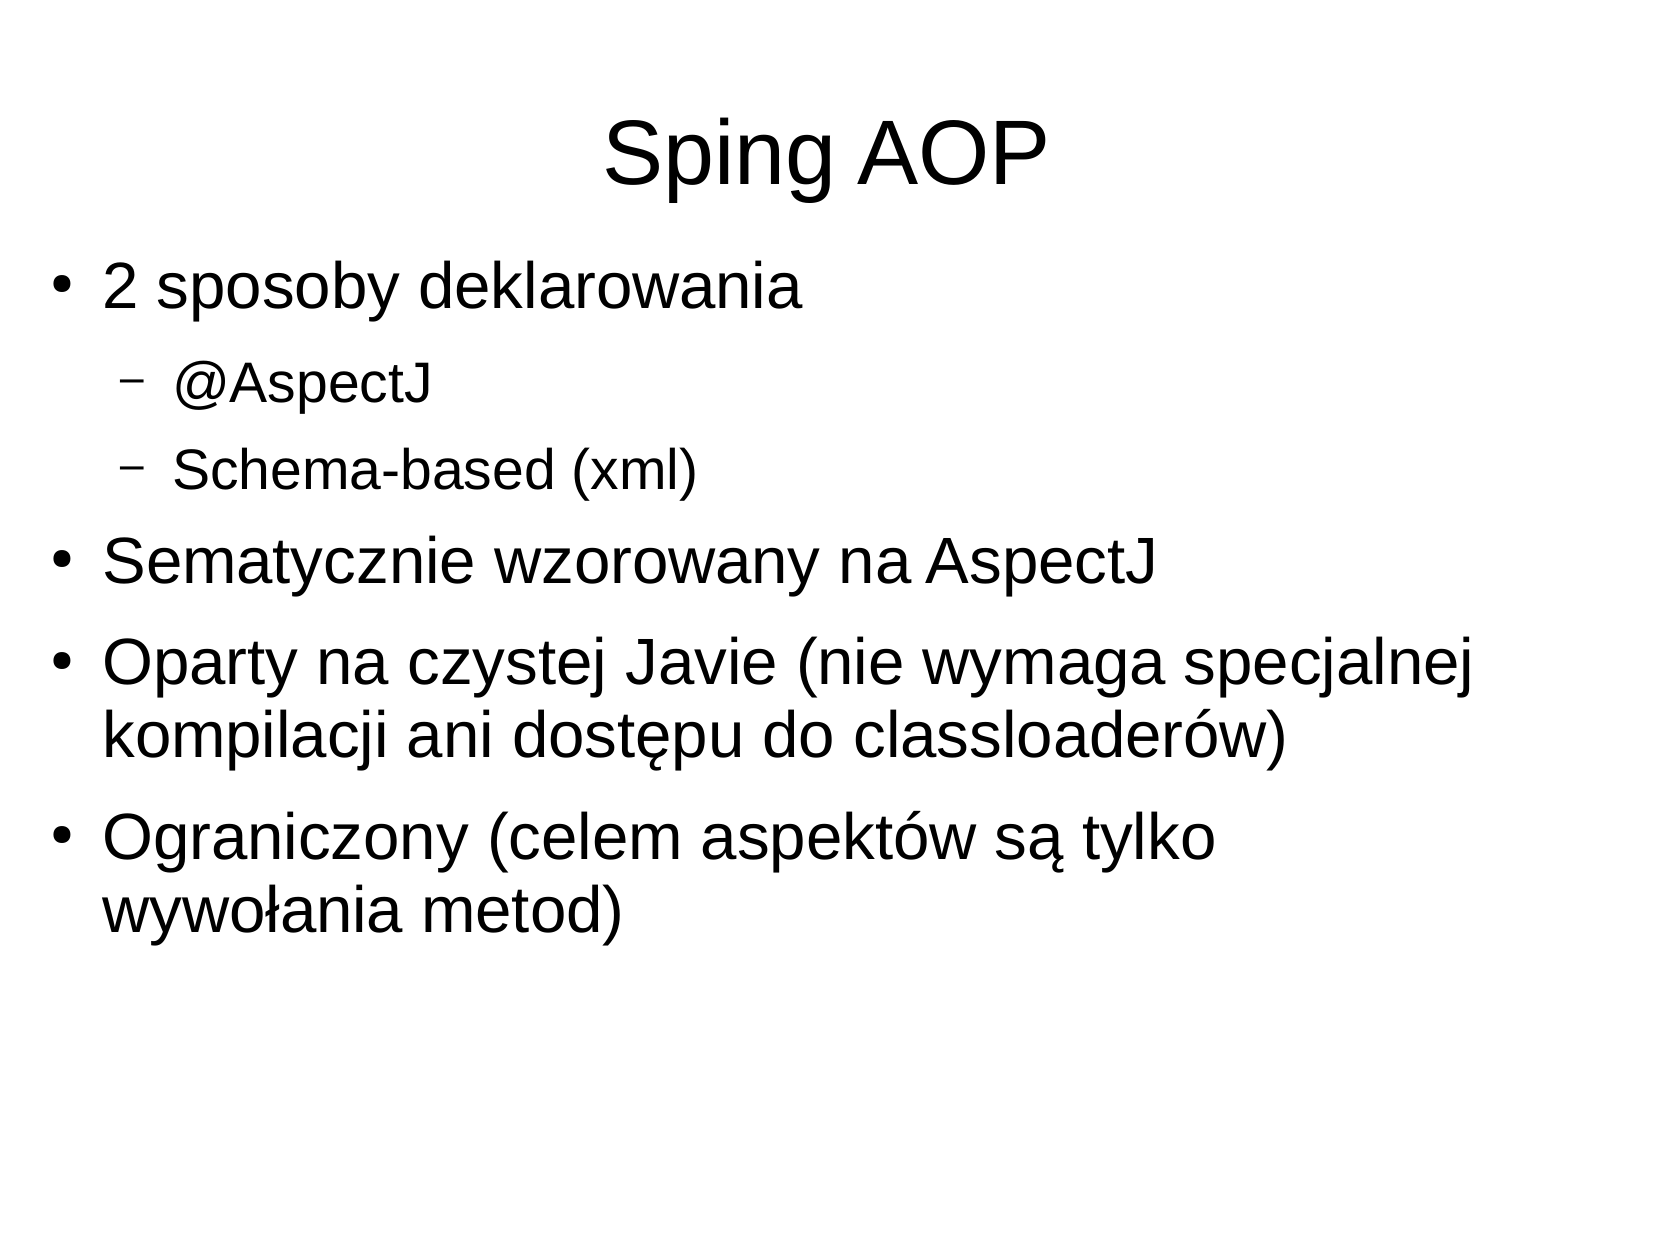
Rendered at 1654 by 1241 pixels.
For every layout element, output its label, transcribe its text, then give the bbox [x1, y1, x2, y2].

list 2 sposoby deklarowania @AspectJ Schema-based (xml) Sematycznie wzorowany na AspectJ Oparty na czystej Javie (nie wymaga specjalnej kompilacji ani dostępu do classloaderów) Ograniczony (celem aspektów są tylko wywołania metod) [33, 249, 1489, 969]
title Sping AOP [82, 49, 1571, 257]
